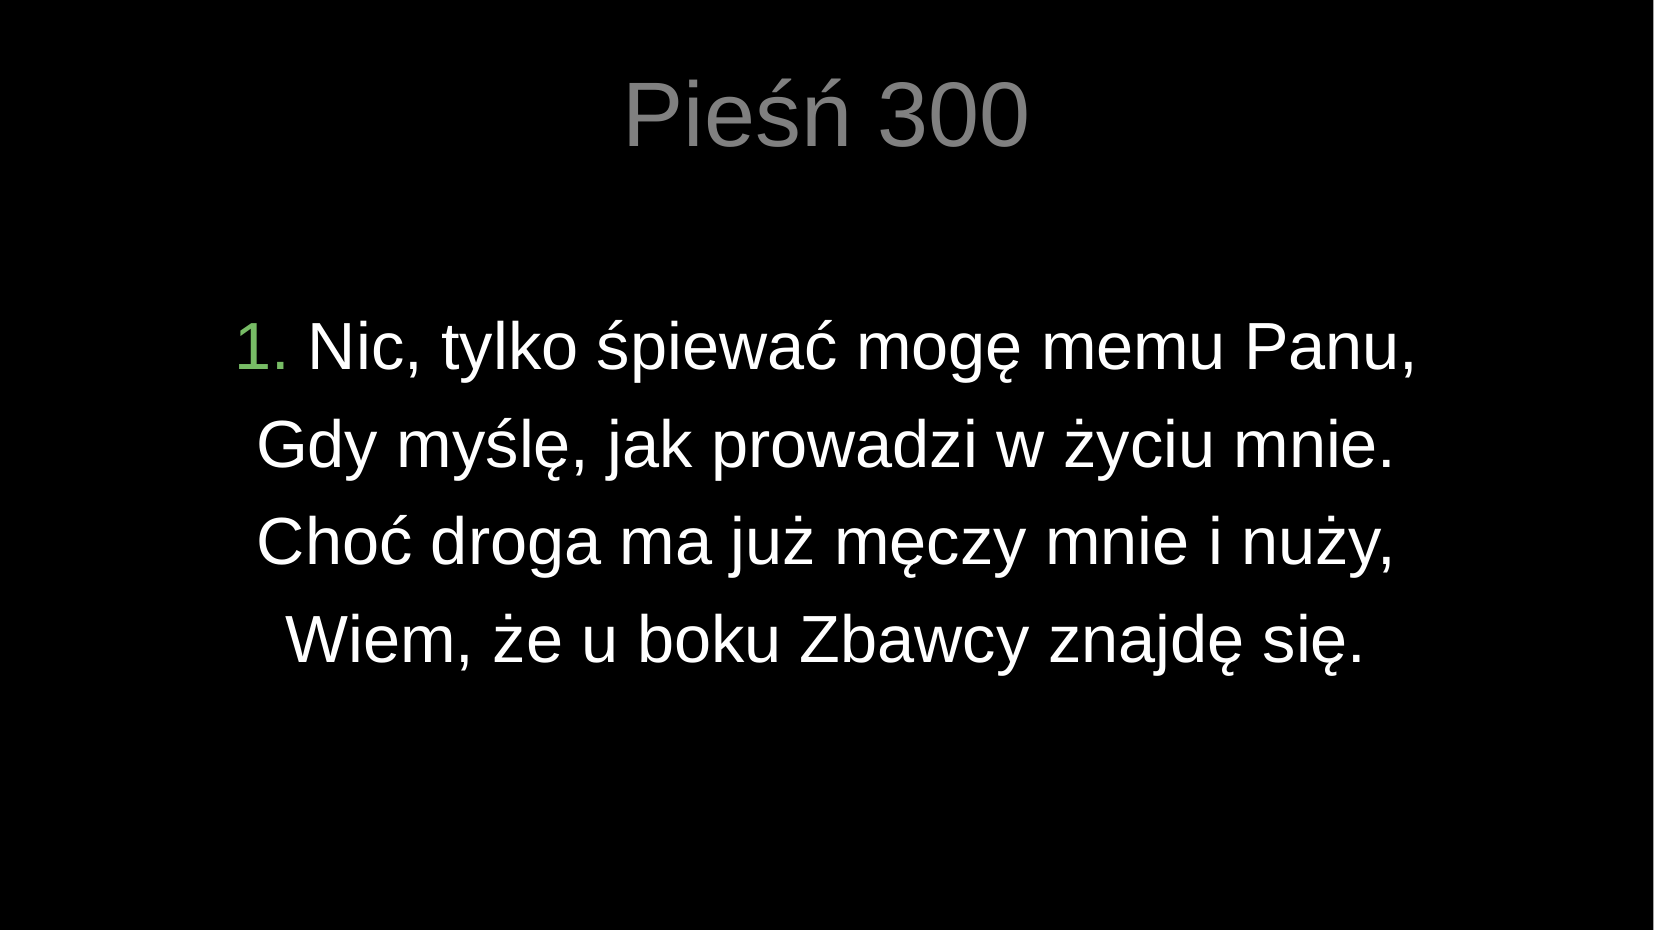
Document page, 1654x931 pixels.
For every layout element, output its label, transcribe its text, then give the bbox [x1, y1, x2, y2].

title Pieśń 300 [82, 37, 1571, 193]
subtitle 1. Nic, tylko śpiewać mogę memu Panu, Gdy myślę, jak prowadzi w życiu mnie. Choć droga ma już męczy mnie i nuży, Wiem, że u boku Zbawcy znajdę się. [82, 217, 1571, 757]
